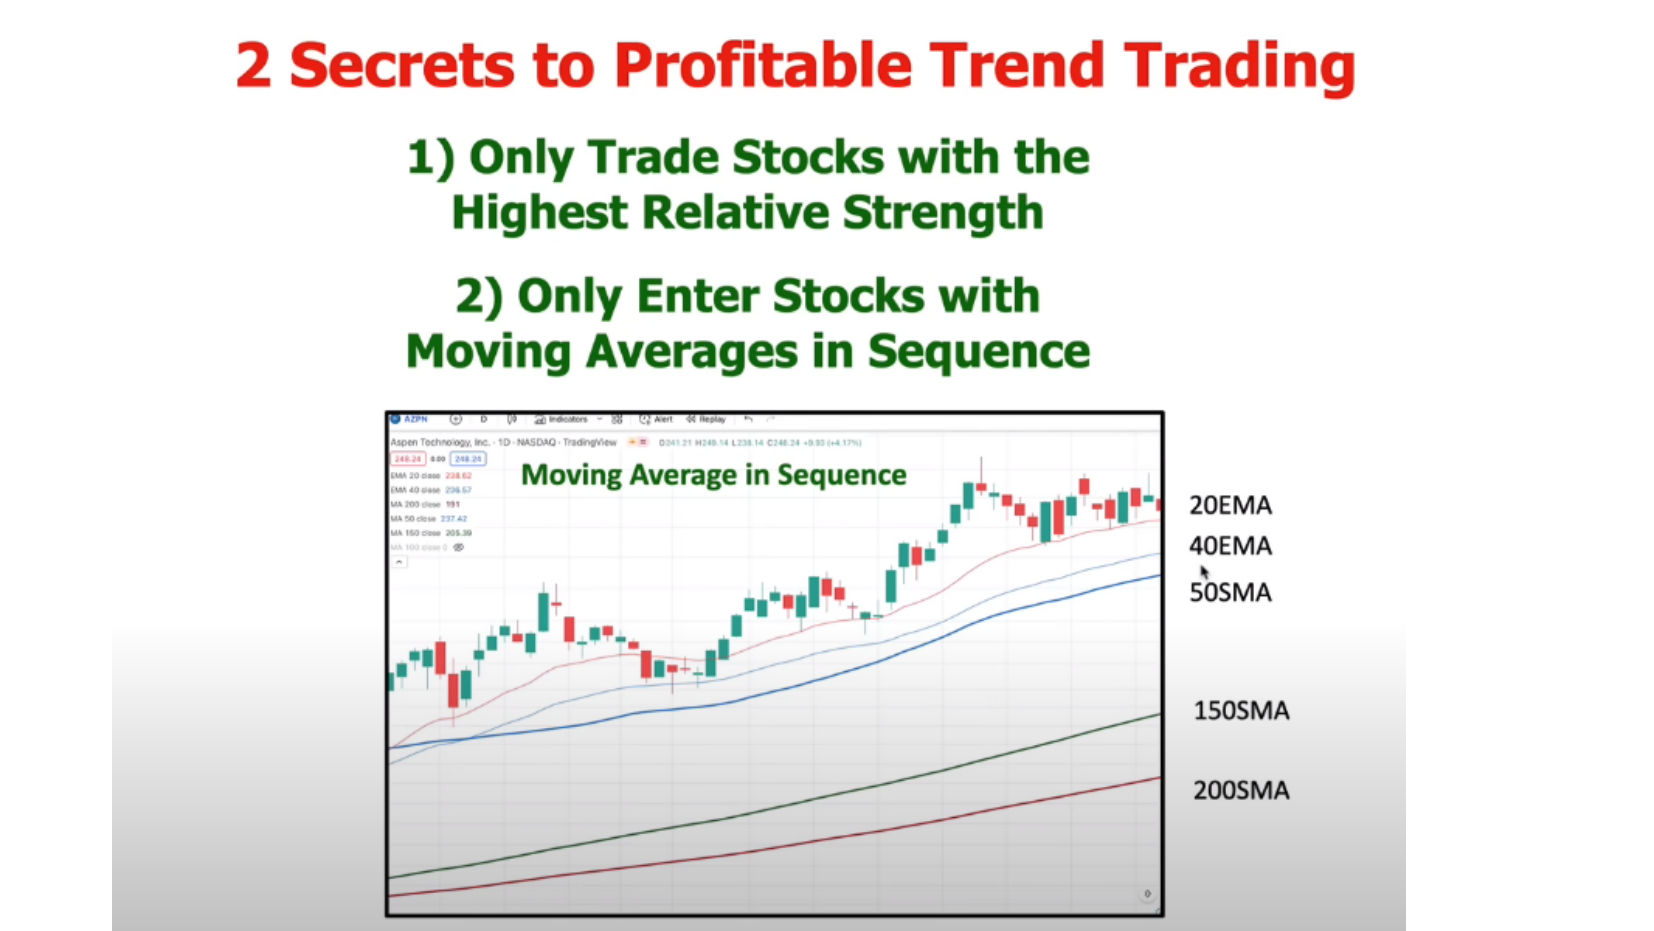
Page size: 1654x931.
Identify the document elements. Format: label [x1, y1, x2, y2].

picture [112, 7, 1406, 931]
